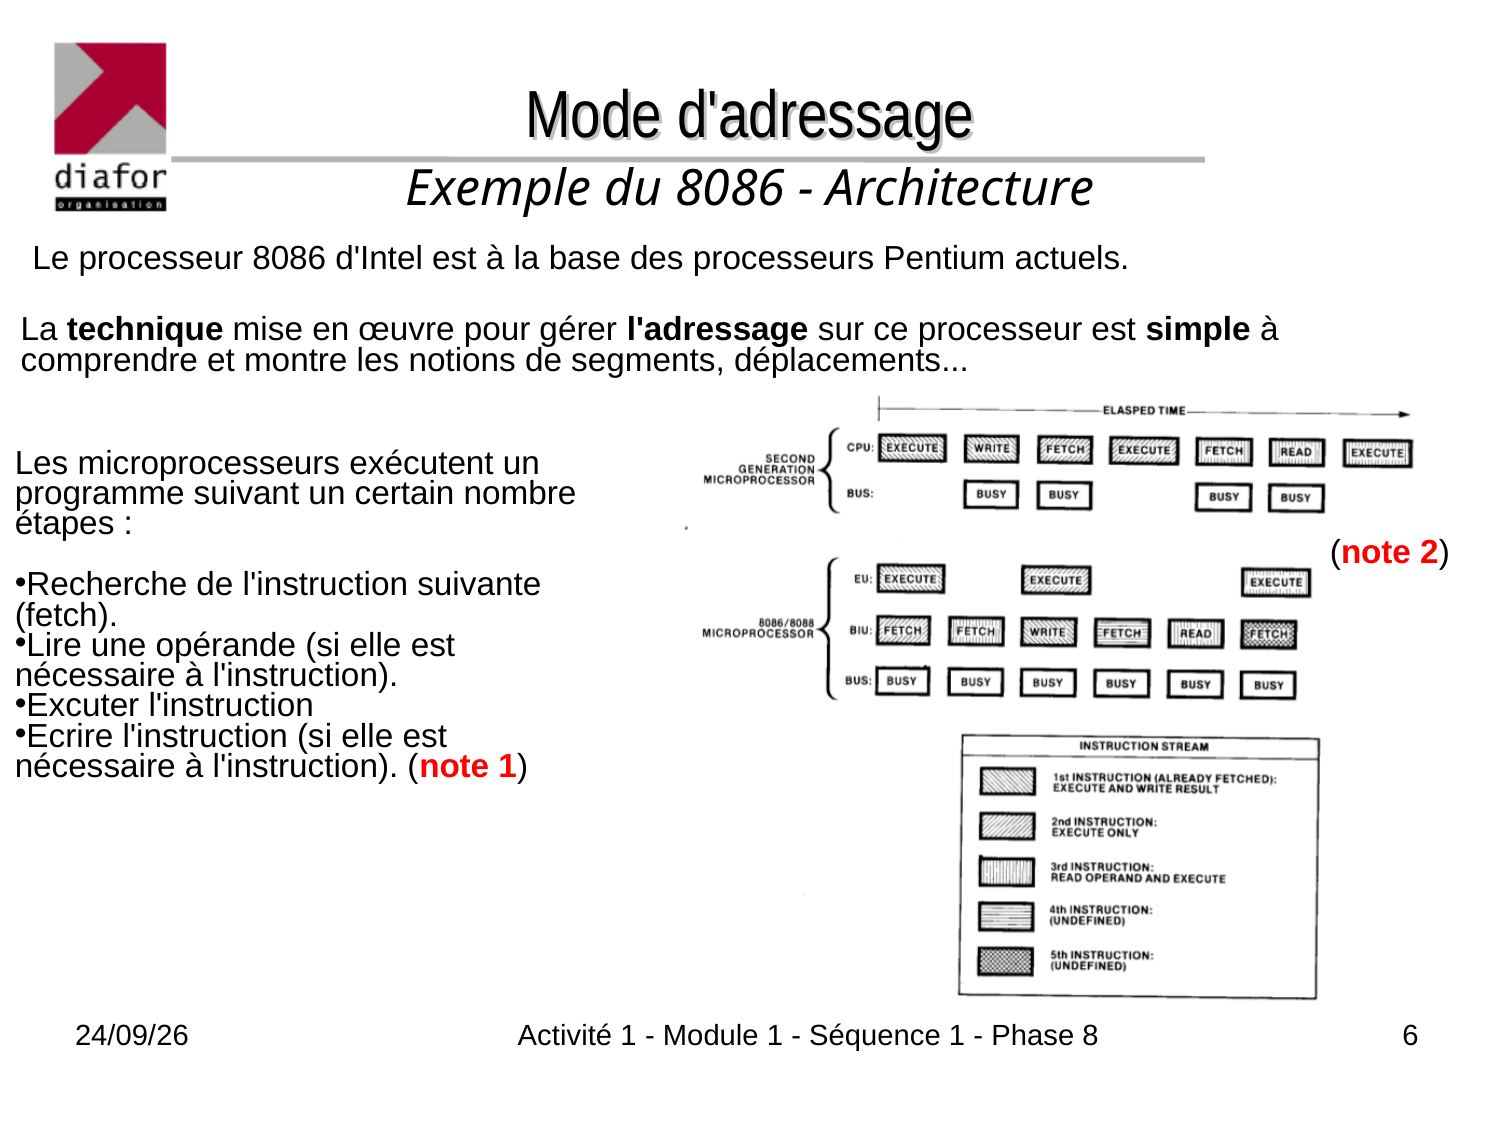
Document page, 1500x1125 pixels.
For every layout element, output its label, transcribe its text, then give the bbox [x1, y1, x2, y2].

text_box (note 2) [1306, 531, 1477, 577]
text_box Les microprocesseurs exécutent un programme suivant un certain nombre étapes : Recherche de l'instruction suivante (fetch). Lire une opérande (si elle est nécessaire à l'instruction). Excuter l'instruction Ecrire l'instruction (si elle est nécessaire à l'instruction). (note 1) [0, 442, 621, 791]
picture [649, 383, 1446, 1009]
text_box Le processeur 8086 d'Intel est à la base des processeurs Pentium actuels. [17, 238, 1418, 284]
title Mode d'adressage Exemple du 8086 - Architecture [75, 45, 1426, 250]
picture [53, 42, 168, 213]
text_box La technique mise en œuvre pour gérer l'adressage sur ce processeur est simple à comprendre et montre les notions de segments, déplacements... [5, 309, 1477, 416]
